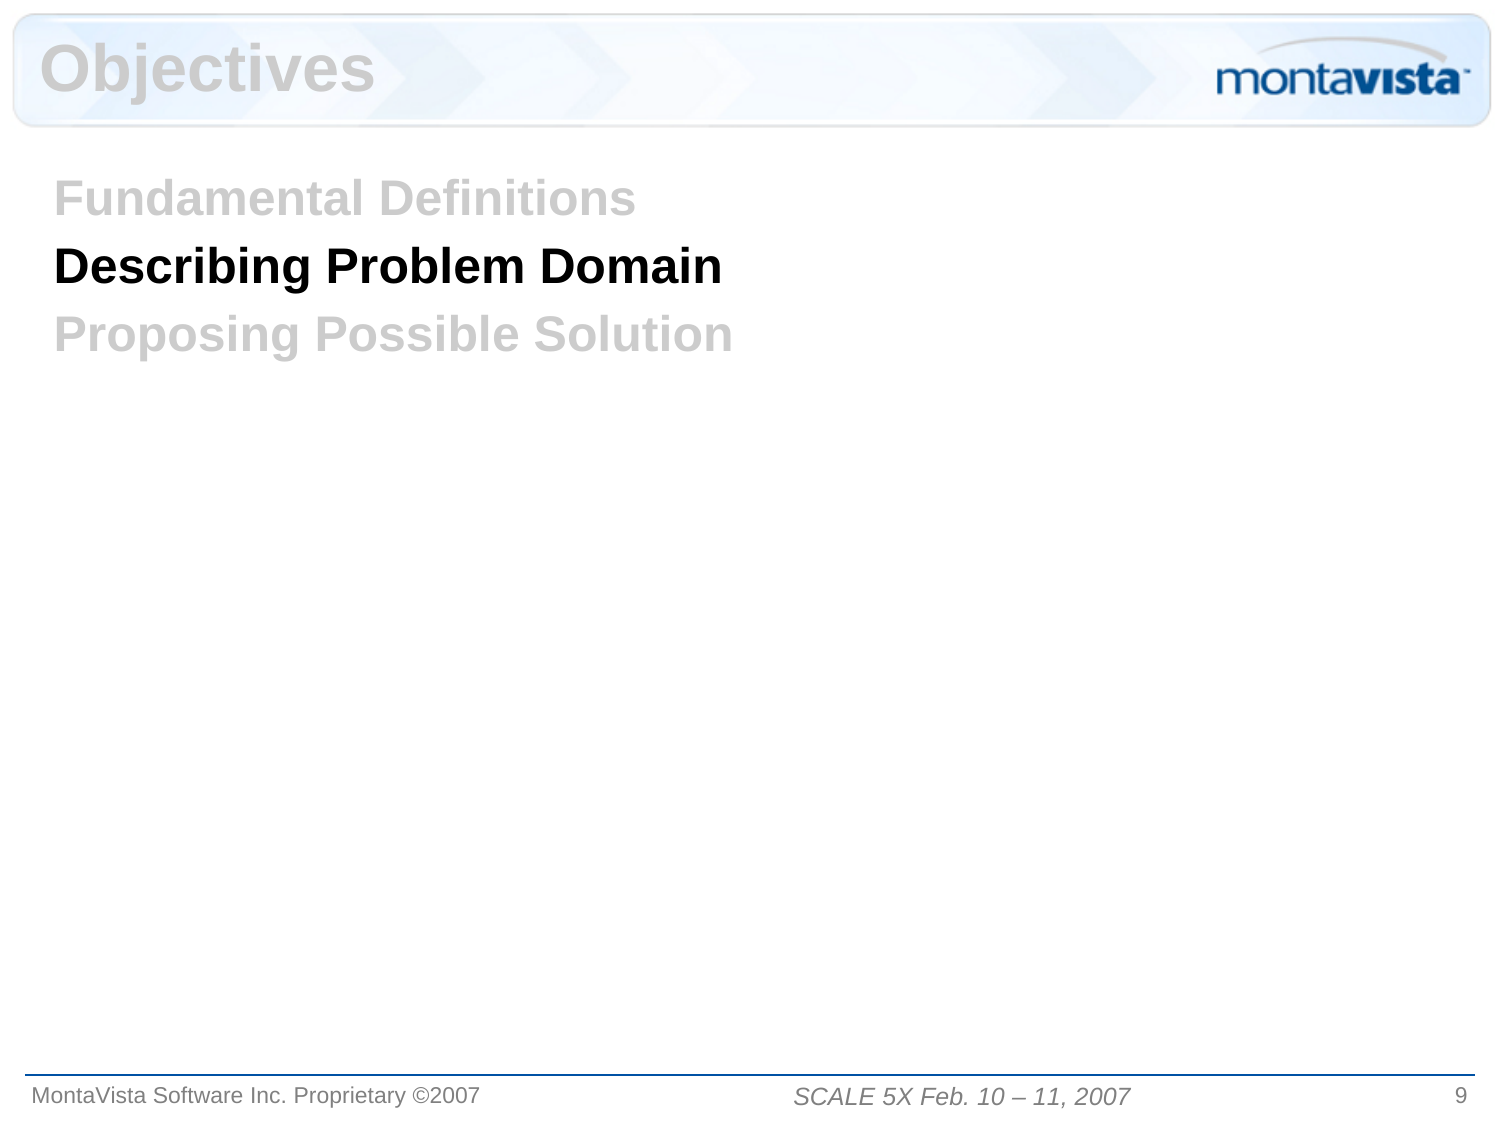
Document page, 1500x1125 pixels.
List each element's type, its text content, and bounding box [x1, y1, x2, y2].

list Fundamental Definitions Describing Problem Domain Proposing Possible Solution [24, 162, 1476, 1038]
title Objectives [24, 12, 1200, 126]
